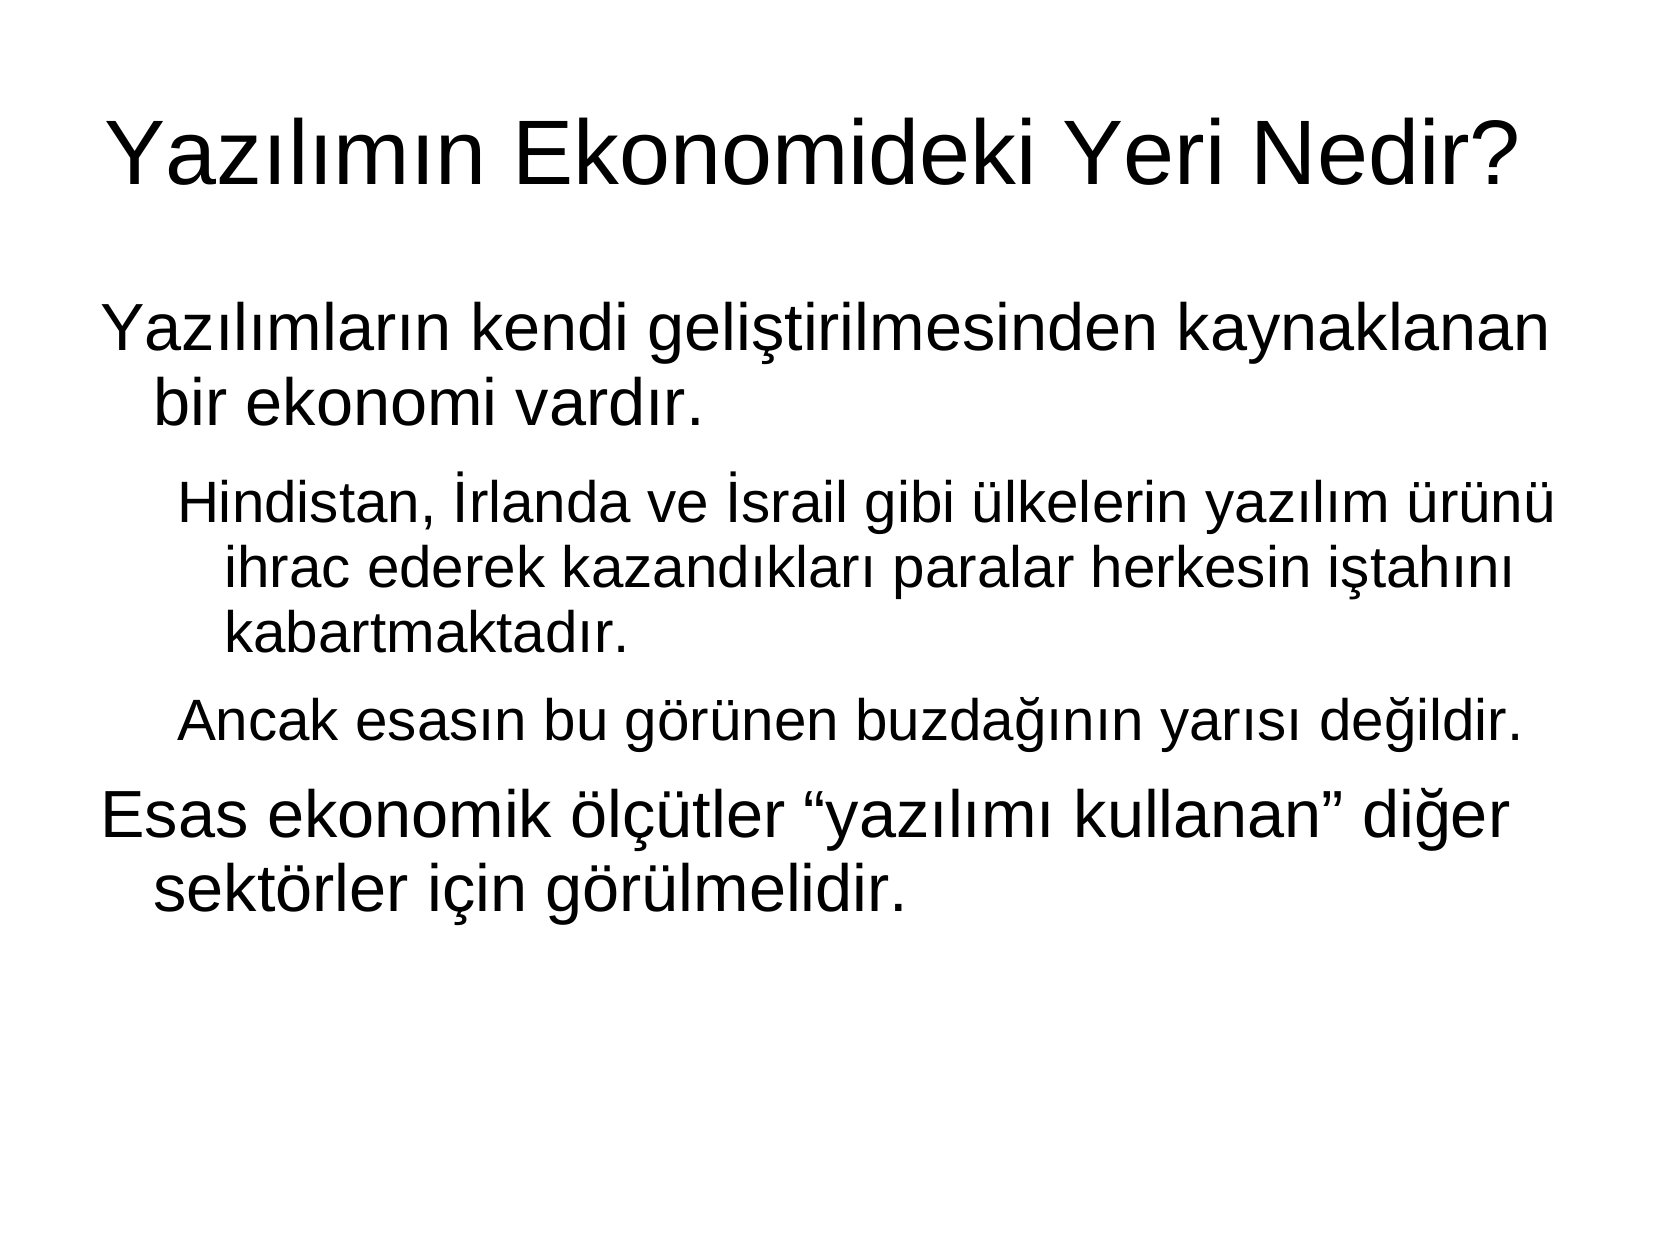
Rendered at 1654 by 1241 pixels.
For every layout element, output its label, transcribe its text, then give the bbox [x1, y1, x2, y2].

list Yazılımların kendi geliştirilmesinden kaynaklanan bir ekonomi vardır. Hindistan, İrlanda ve İsrail gibi ülkelerin yazılım ürünü ihrac ederek kazandıkları paralar herkesin iştahını kabartmaktadır. Ancak esasın bu görünen buzdağının yarısı değildir. Esas ekonomik ölçütler “yazılımı kullanan” diğer sektörler için görülmelidir. [82, 290, 1571, 1109]
title Yazılımın Ekonomideki Yeri Nedir? [82, 49, 1571, 257]
